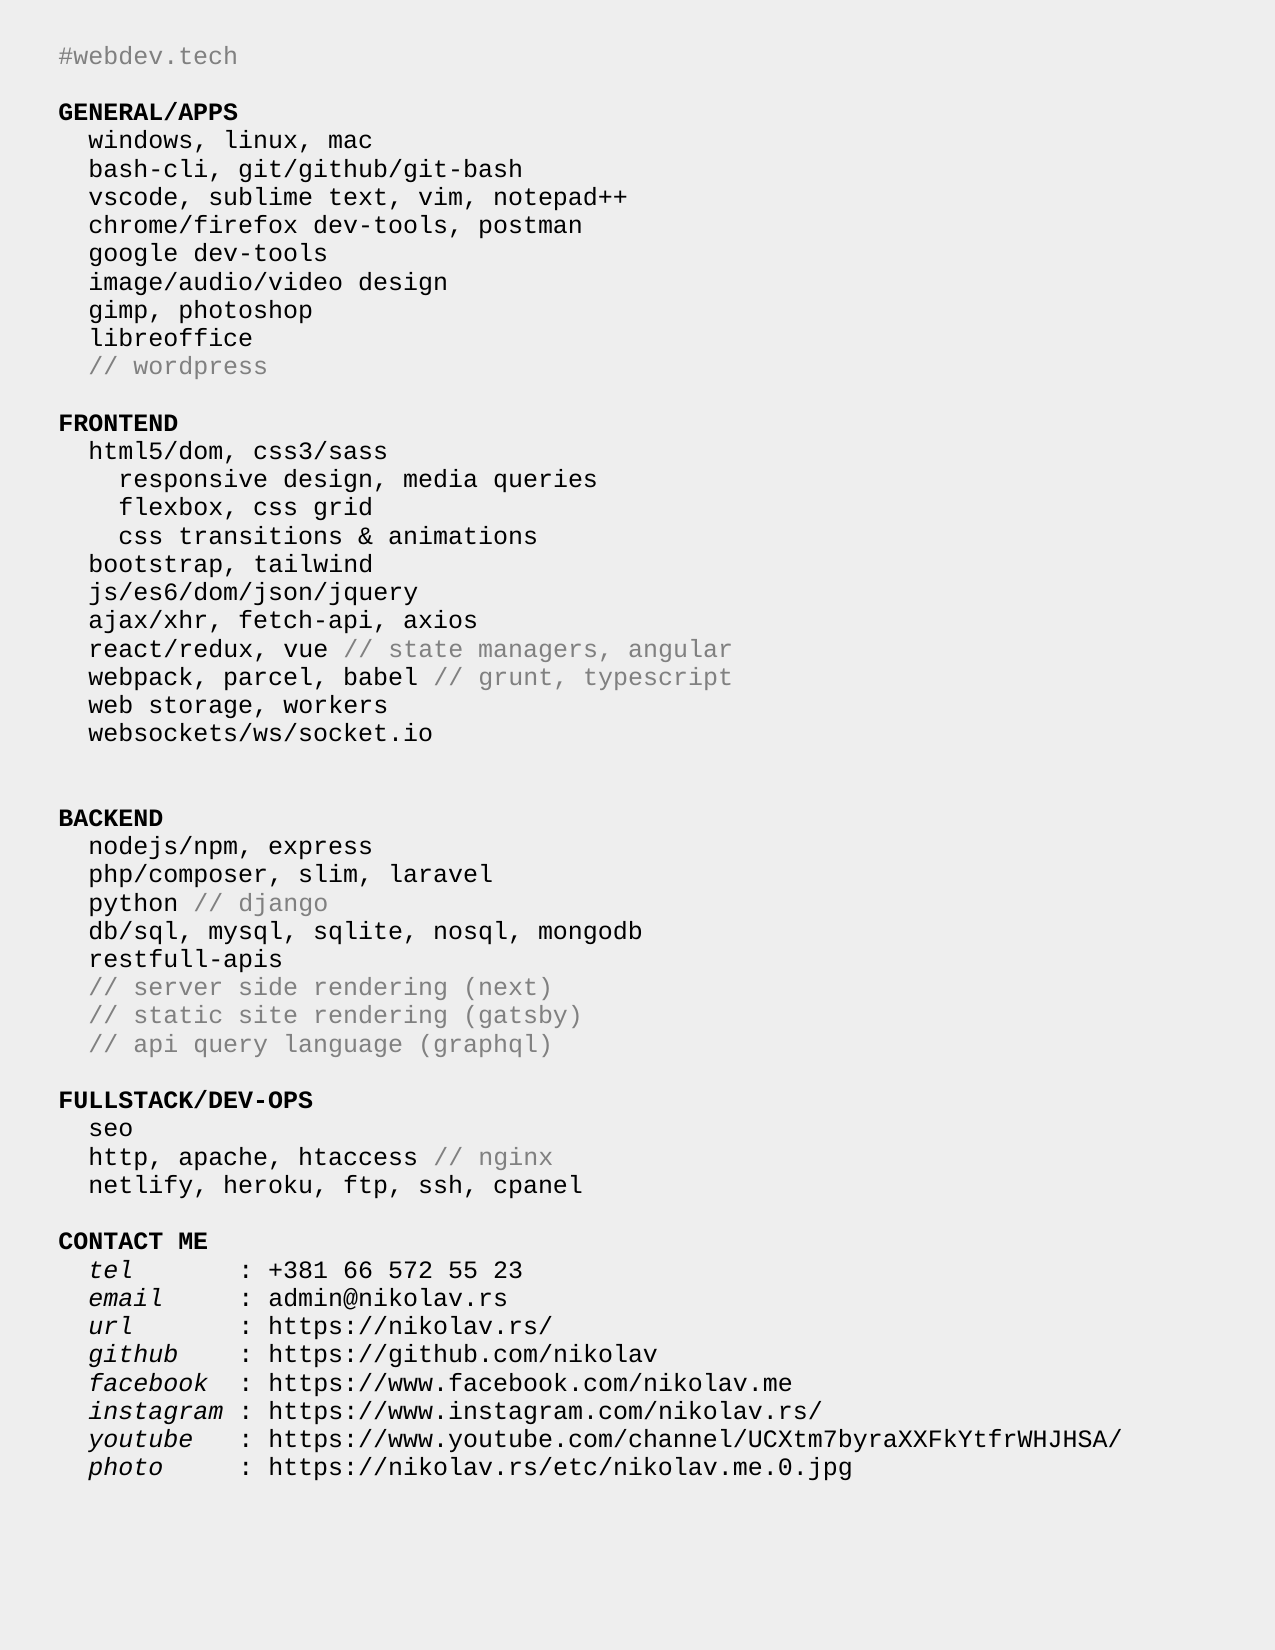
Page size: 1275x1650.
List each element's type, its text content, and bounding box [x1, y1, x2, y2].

text_box #webdev.tech GENERAL/APPS windows, linux, mac bash-cli, git/github/git-bash vscode, sublime text, vim, notepad++ chrome/firefox dev-tools, postman google dev-tools image/audio/video design gimp, photoshop libreoffice // wordpress FRONTEND html5/dom, css3/sass responsive design, media queries flexbox, css grid css transitions & animations bootstrap, tailwind js/es6/dom/json/jquery ajax/xhr, fetch-api, axios react/redux, vue // state managers, angular webpack, parcel, babel // grunt, typescript web storage, workers websockets/ws/socket.io BACKEND nodejs/npm, express php/composer, slim, laravel python // django db/sql, mysql, sqlite, nosql, mongodb restfull-apis // server side rendering (next) // static site rendering (gatsby) // api query language (graphql) FULLSTACK/DEV-OPS seo http, apache, htaccess // nginx netlify, heroku, ftp, ssh, cpanel CONTACT ME tel : +381 66 572 55 23 email : admin@nikolav.rs url : https://nikolav.rs/ github : https://github.com/nikolav facebook : https://www.facebook.com/nikolav.me instagram : https://www.instagram.com/nikolav.rs/ youtube : https://www.youtube.com/channel/UCXtm7byraXXFkYtfrWHJHSA/ photo : https://nikolav.rs/etc/nikolav.me.0.jpg [43, 36, 1232, 1616]
